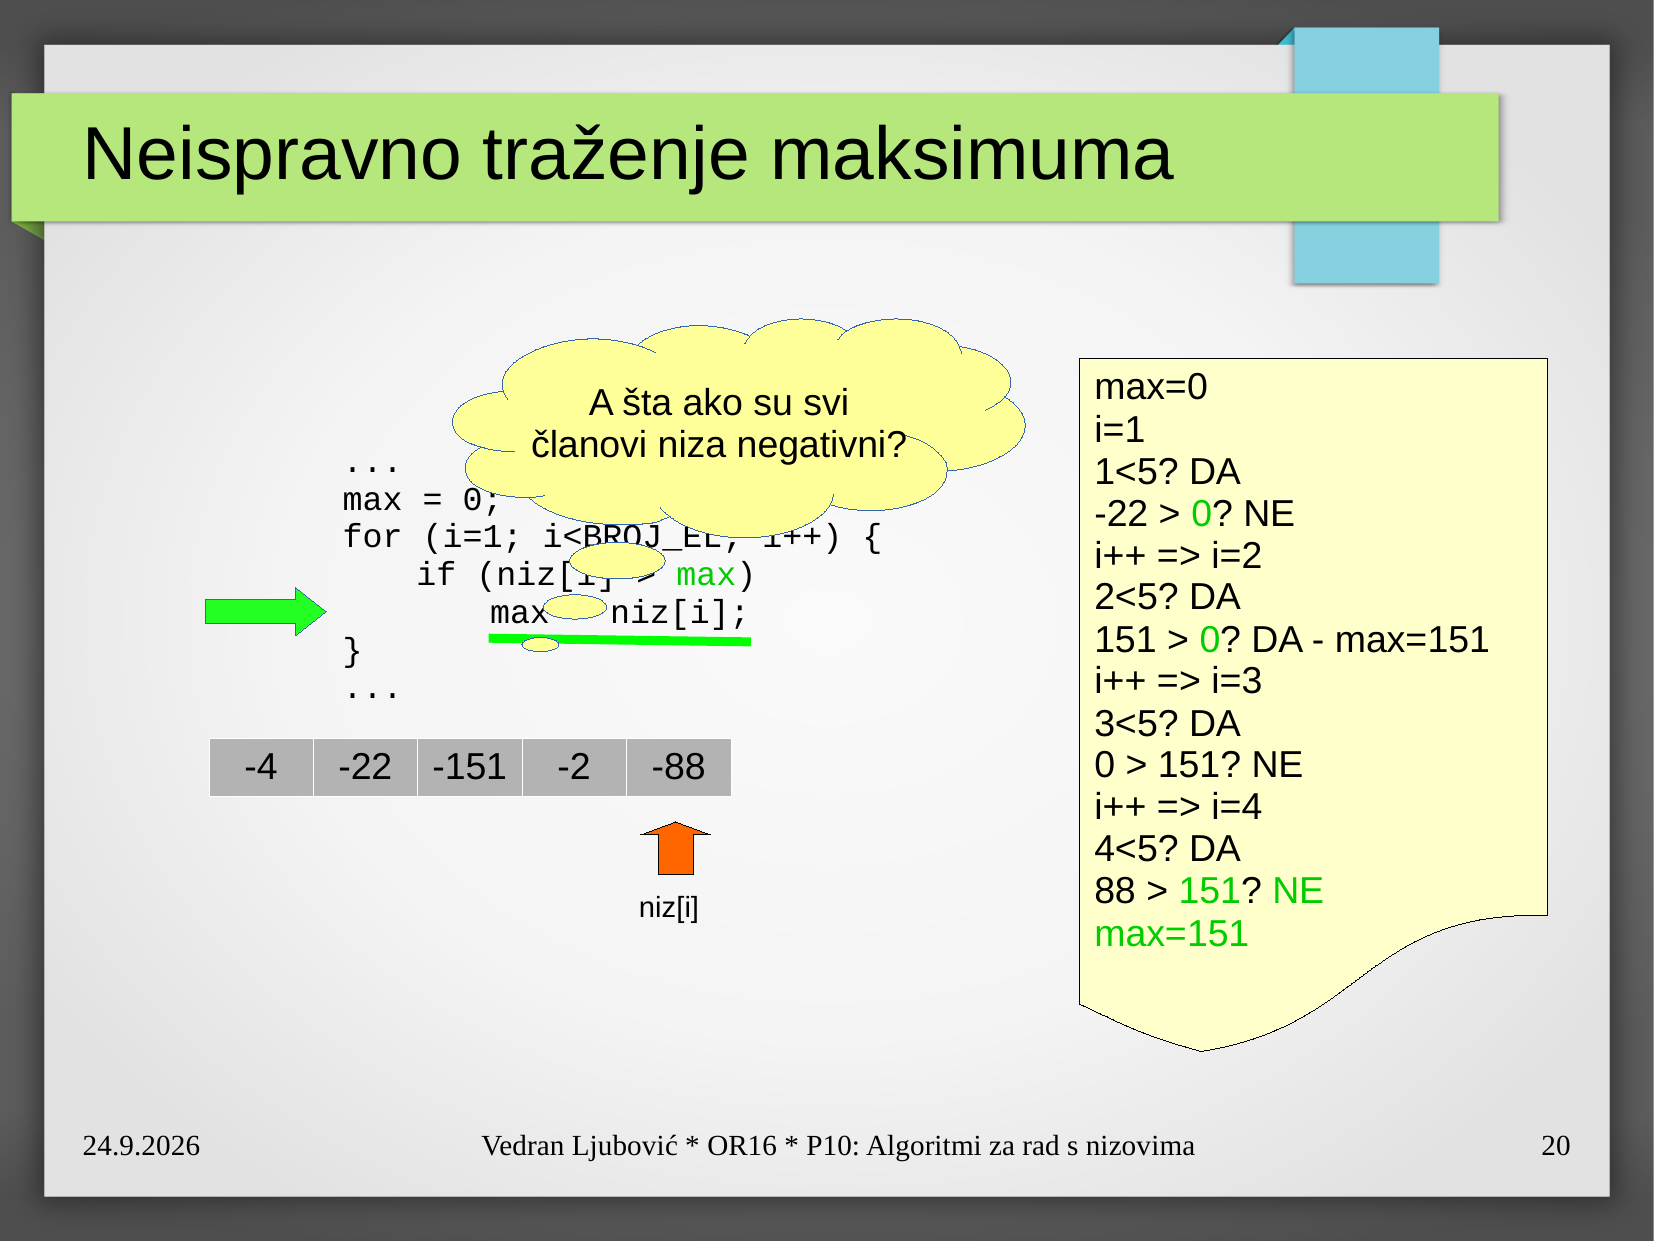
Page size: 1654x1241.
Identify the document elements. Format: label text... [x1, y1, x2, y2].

text_box A šta ako su svi članovi niza negativni? [452, 318, 1026, 538]
table_header -22 [314, 739, 417, 796]
text_box max=0 i=1 1<5? DA -22 > 0? NE i++ => i=2 2<5? DA 151 > 0? DA - max=151 i++ => i=3 3<5? DA 0 > 151? NE i++ => i=4 4<5? DA 88 > 151? NE max=151 [1079, 358, 1548, 1052]
picture [0, 0, 1654, 1241]
text_box A šta ako su svi članovi niza negativni? [543, 594, 607, 620]
table_header -151 [418, 739, 522, 796]
table_header -2 [523, 739, 626, 796]
text_box [205, 587, 327, 636]
text_box ... max = 0; for (i=1; i<BROJ_EL; i++) { if (niz[i] > max) max = niz[i]; } ... [254, 399, 1143, 1034]
text_box niz[i] [456, 880, 725, 935]
table_header -4 [210, 739, 313, 796]
title Neispravno traženje maksimuma [82, 94, 1264, 213]
text_box [640, 821, 711, 875]
text_box A šta ako su svi članovi niza negativni? [569, 542, 666, 579]
table_header -88 [627, 739, 731, 796]
